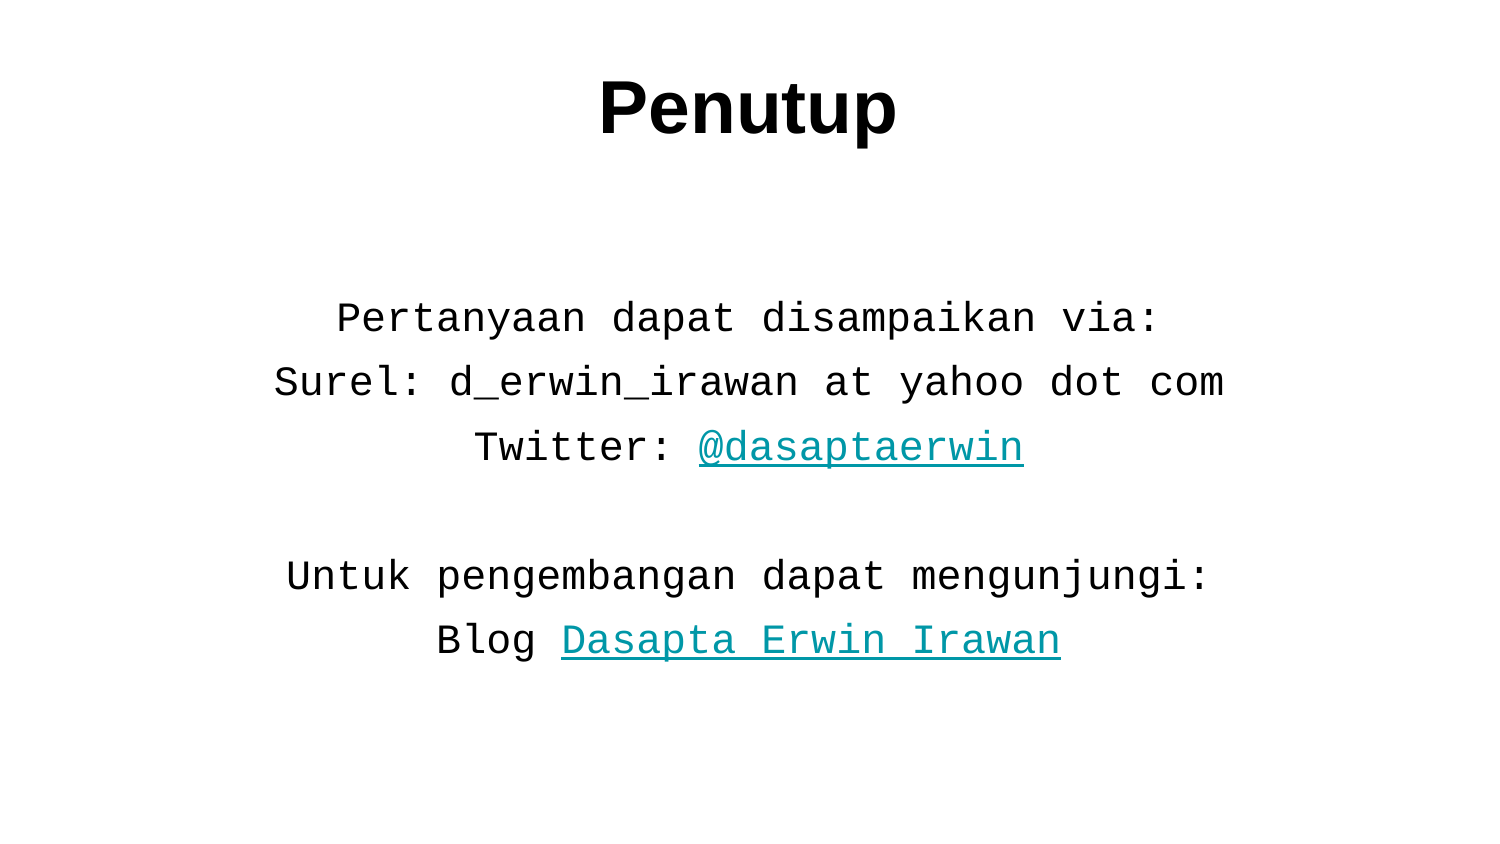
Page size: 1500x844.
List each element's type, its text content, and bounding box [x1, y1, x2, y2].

text_box Pertanyaan dapat disampaikan via: Surel: d_erwin_irawan at yahoo dot com Twitter: @dasaptaerwin Untuk pengembangan dapat mengunjungi: Blog Dasapta Erwin Irawan [74, 197, 1423, 754]
text_box Penutup [74, 33, 1423, 174]
